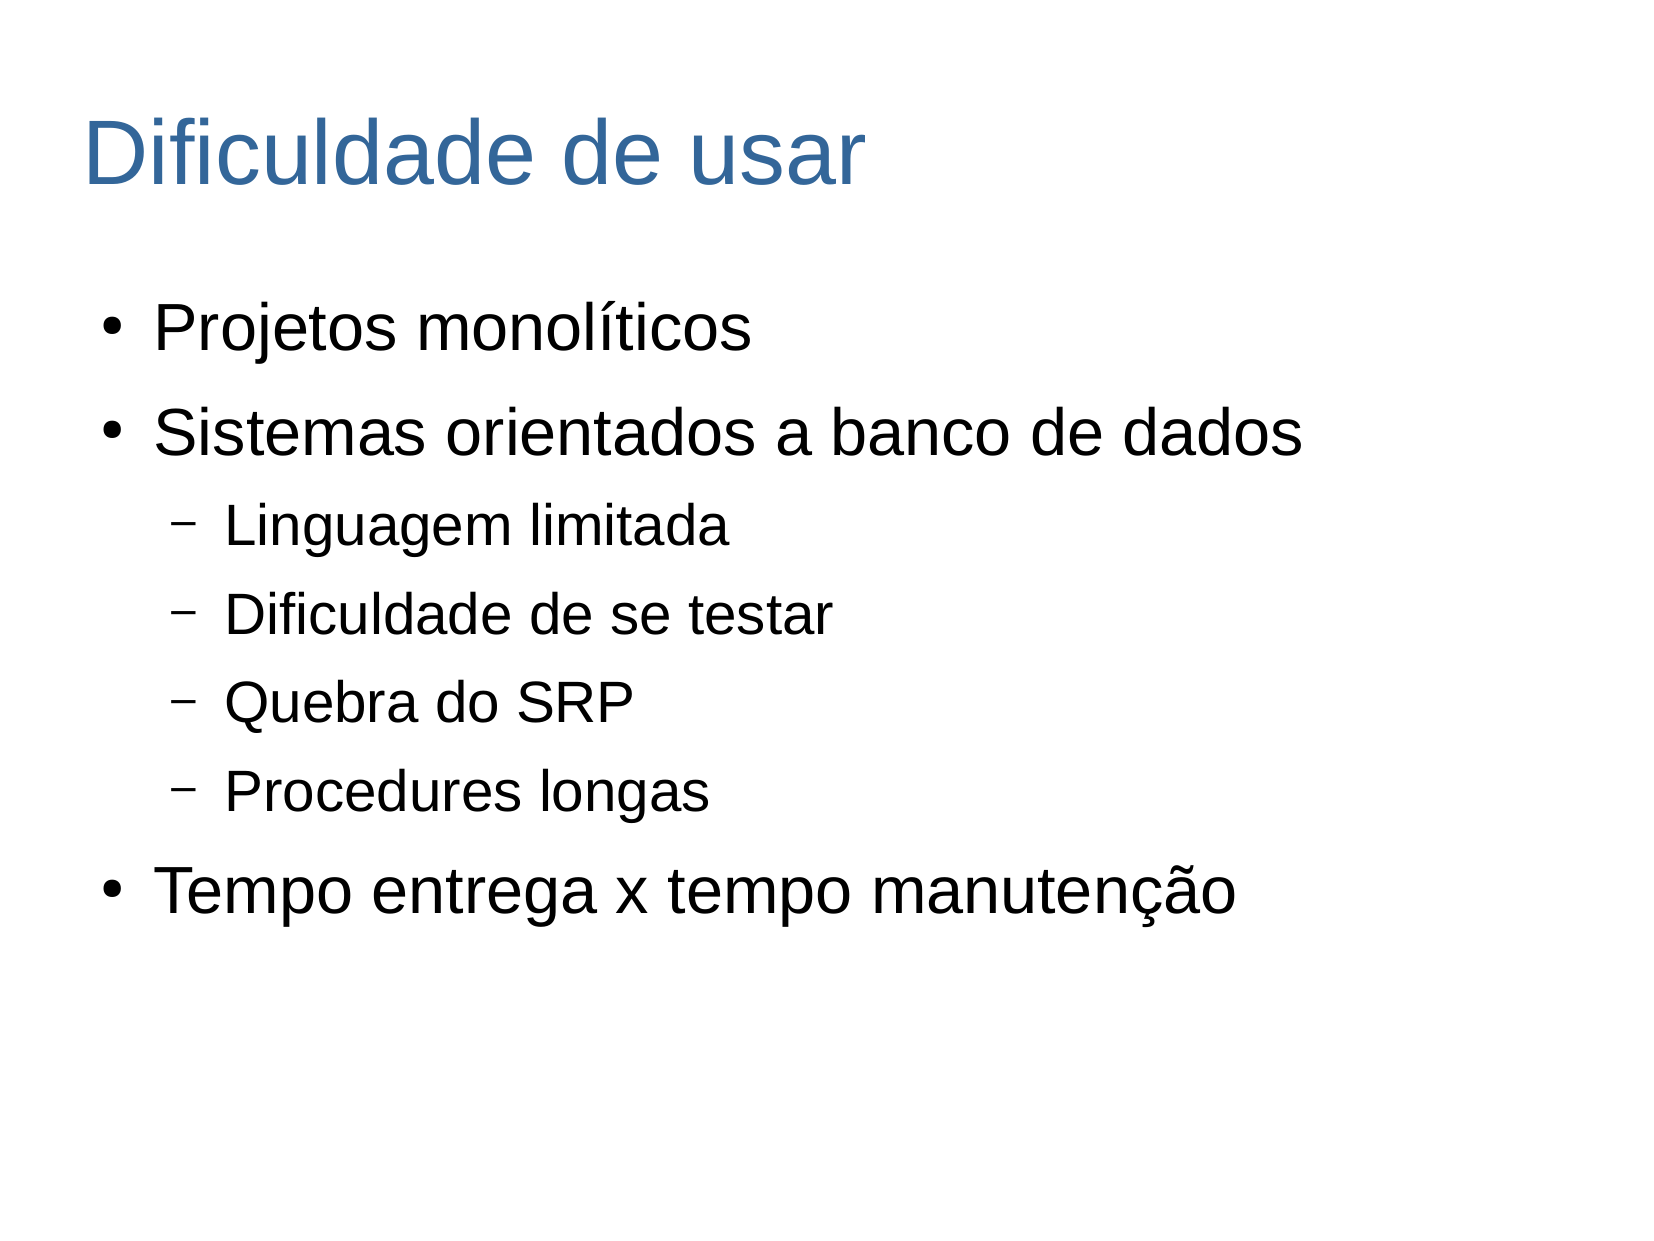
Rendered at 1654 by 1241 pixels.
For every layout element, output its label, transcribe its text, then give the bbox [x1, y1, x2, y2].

list Projetos monolíticos Sistemas orientados a banco de dados Linguagem limitada Dificuldade de se testar Quebra do SRP Procedures longas Tempo entrega x tempo manutenção [82, 290, 1571, 1010]
title Dificuldade de usar [82, 49, 1571, 257]
